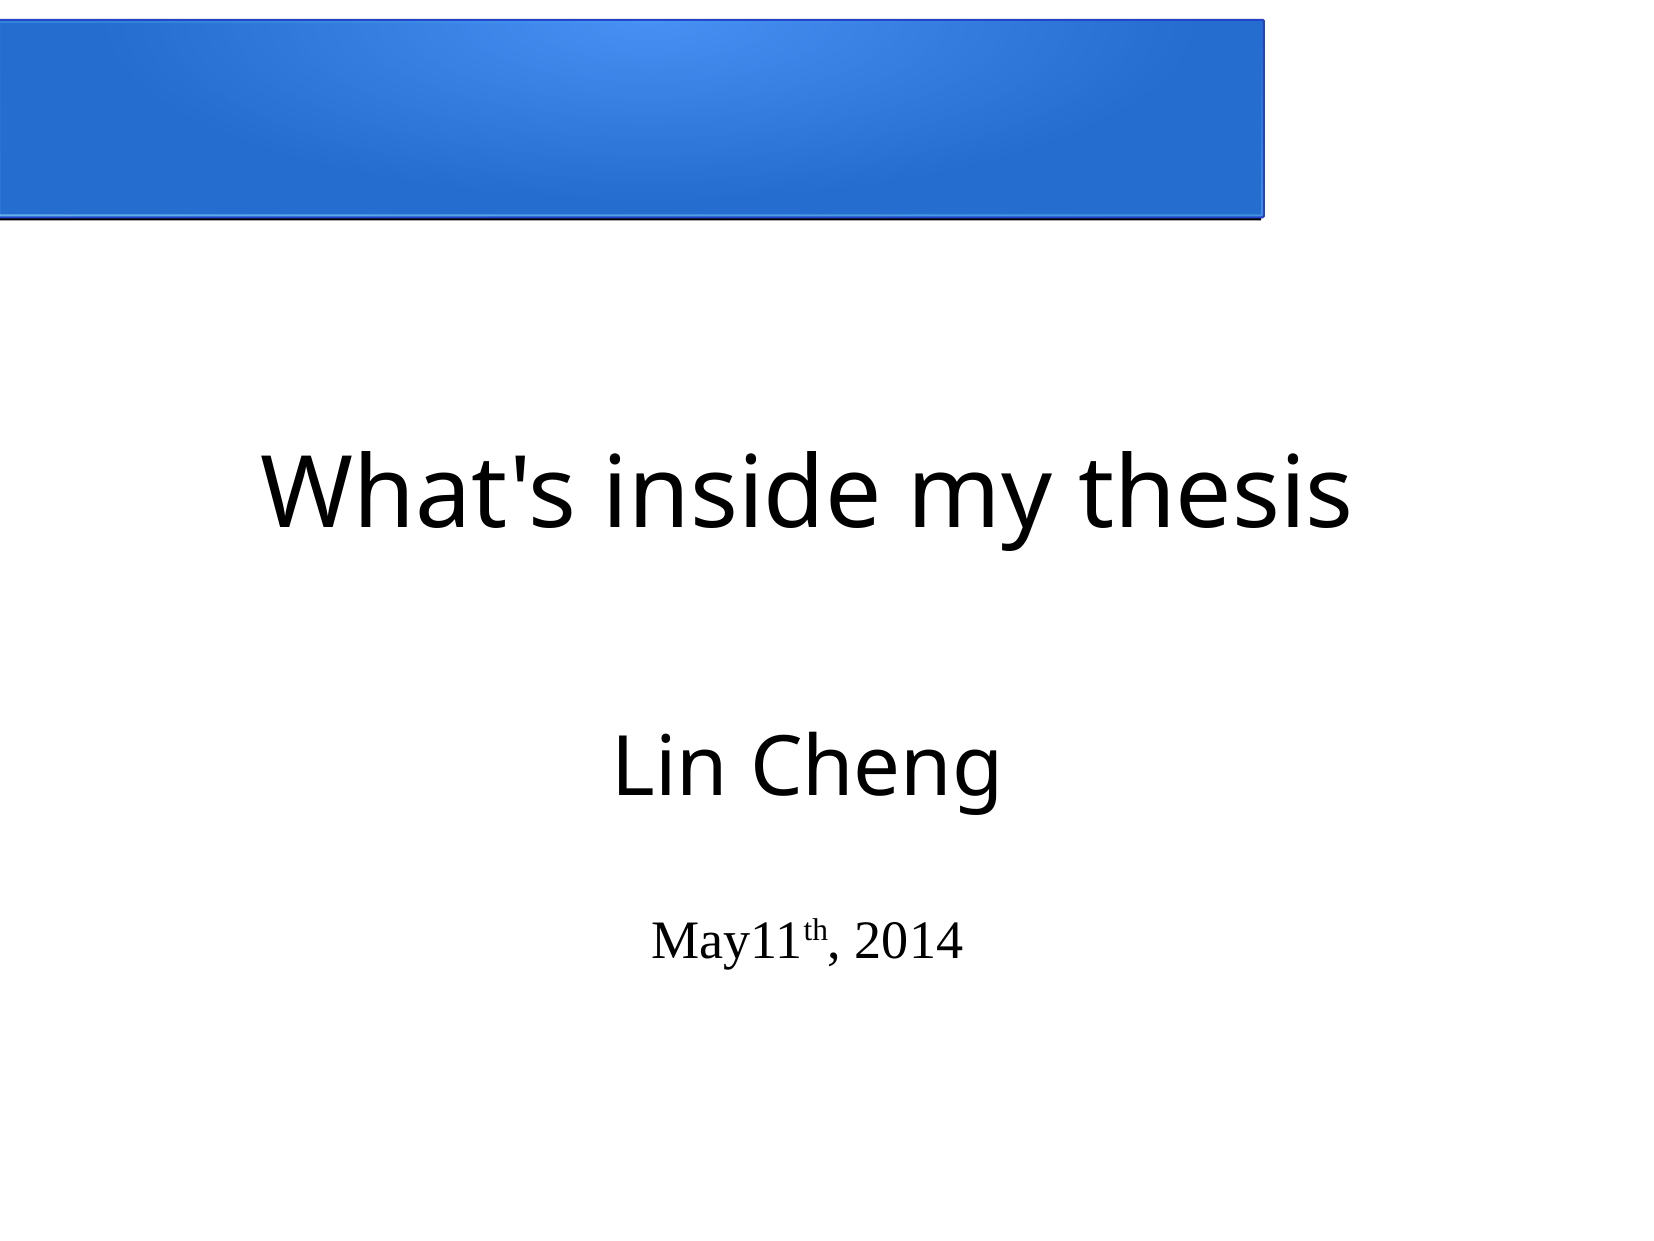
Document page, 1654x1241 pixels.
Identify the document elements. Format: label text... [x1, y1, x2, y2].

subtitle What's inside my thesis Lin Cheng May11th, 2014 [156, 247, 1459, 1208]
